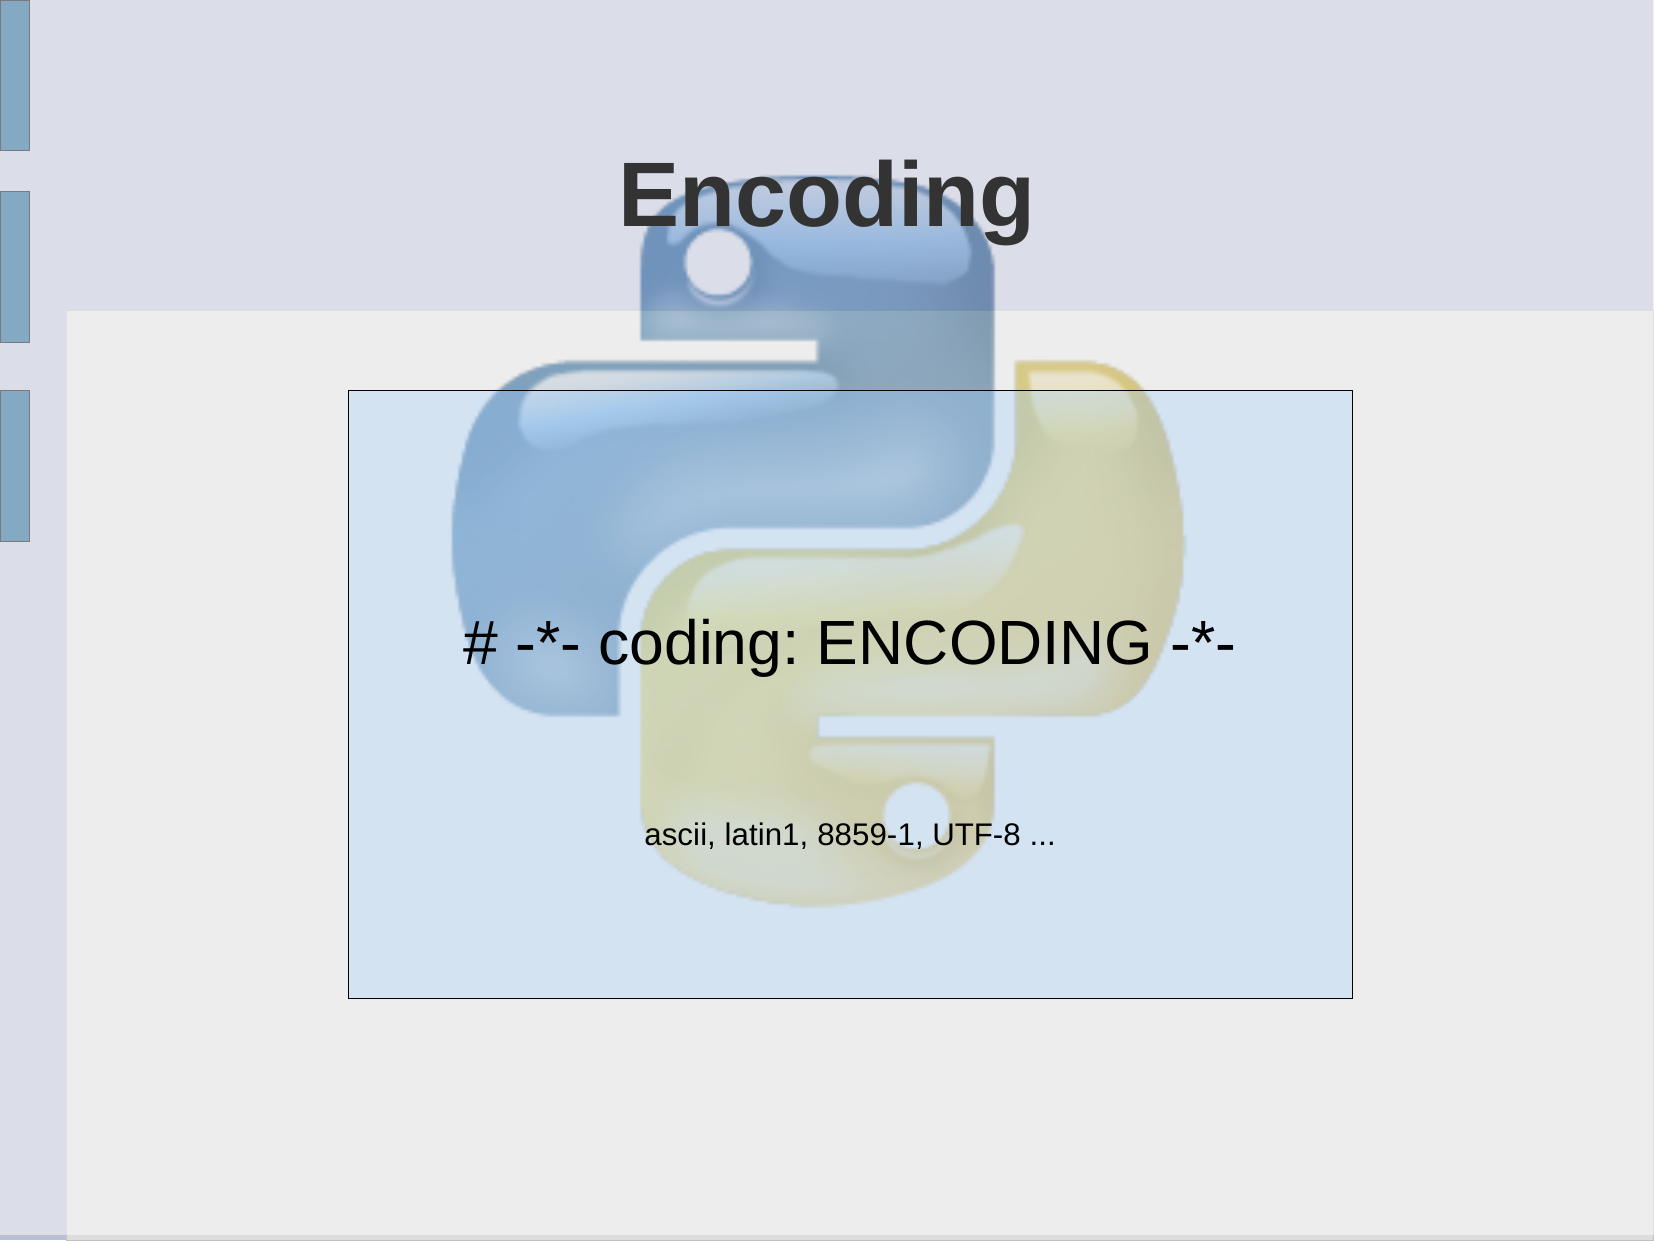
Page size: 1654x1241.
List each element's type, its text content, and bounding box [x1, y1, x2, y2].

text_box # -*- coding: ENCODING -*- ascii, latin1, 8859-1, UTF-8 ... [348, 390, 1353, 999]
title Encoding [121, 91, 1534, 299]
picture [0, 0, 1654, 1235]
